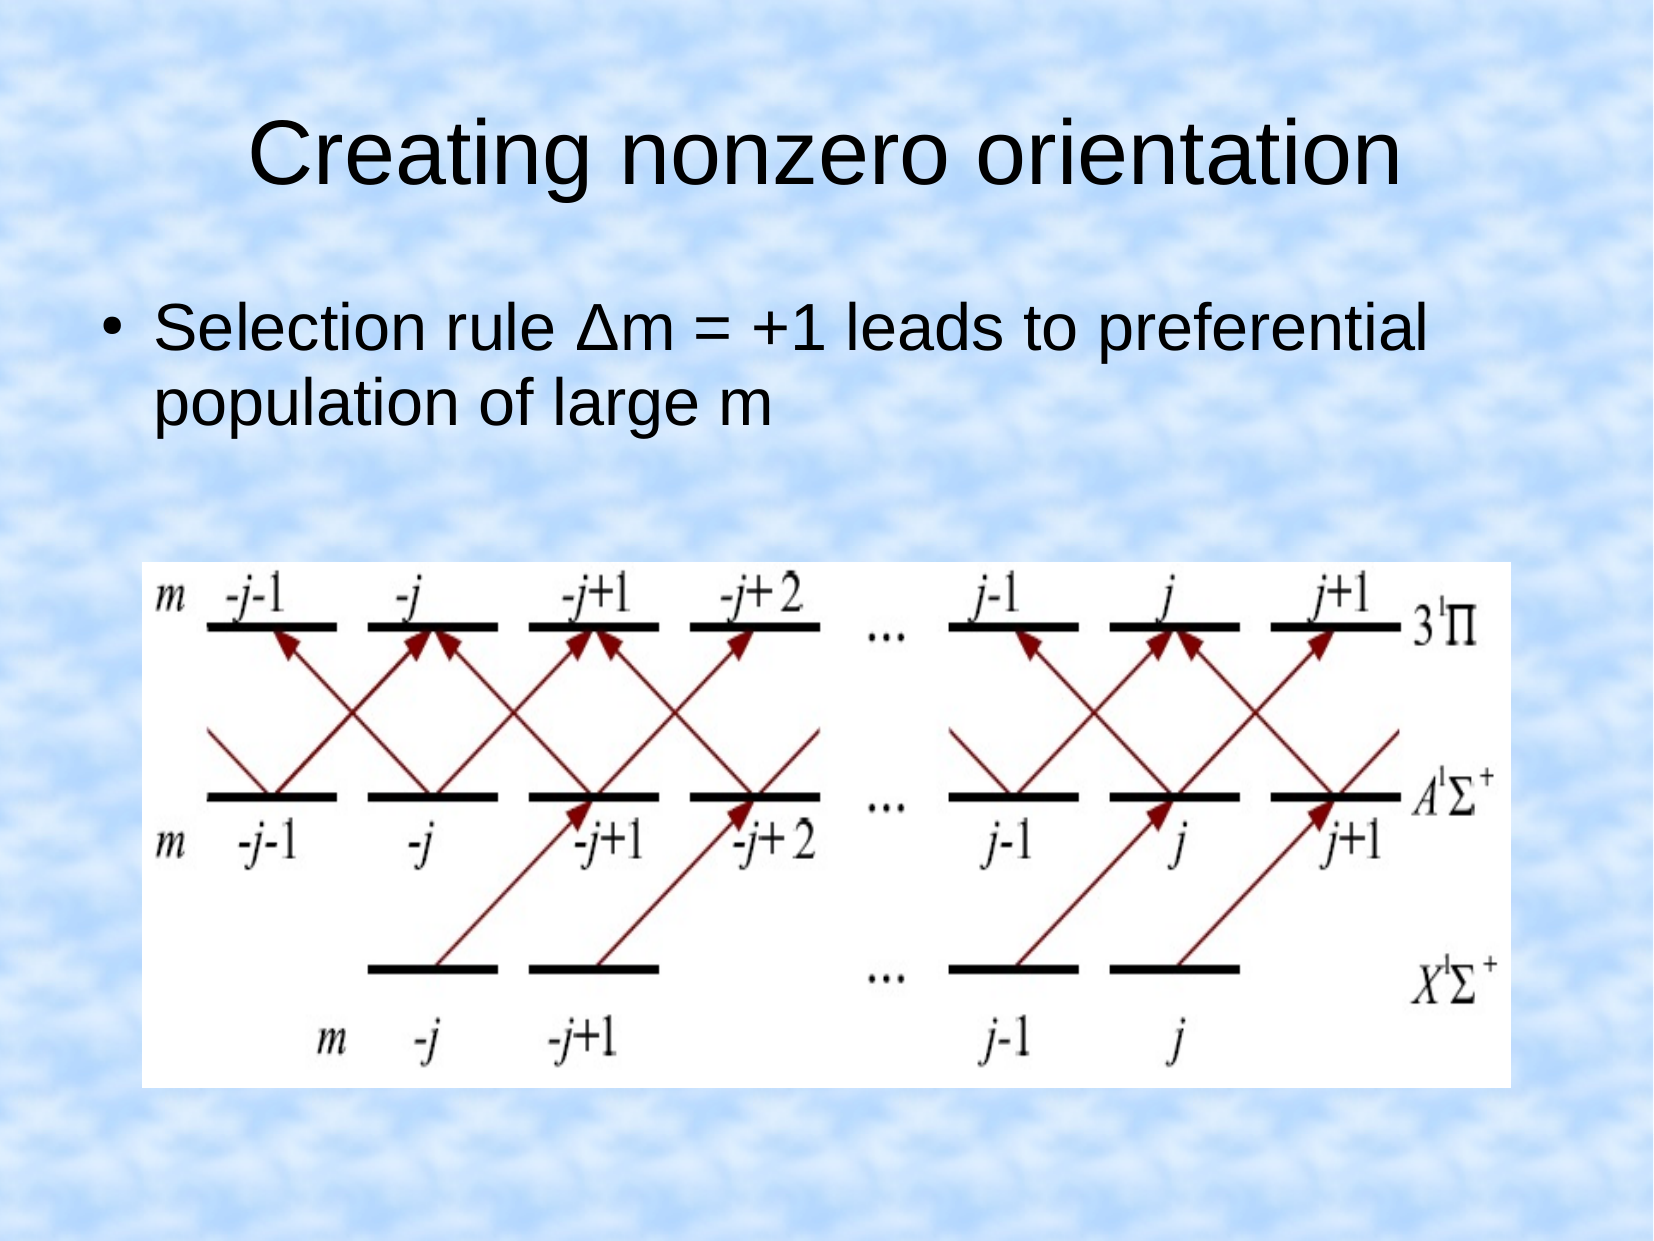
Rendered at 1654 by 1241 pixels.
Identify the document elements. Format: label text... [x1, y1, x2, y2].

title Creating nonzero orientation [82, 49, 1571, 257]
picture [0, 0, 1654, 1241]
list Selection rule Δm = +1 leads to preferential population of large m [82, 290, 1561, 796]
